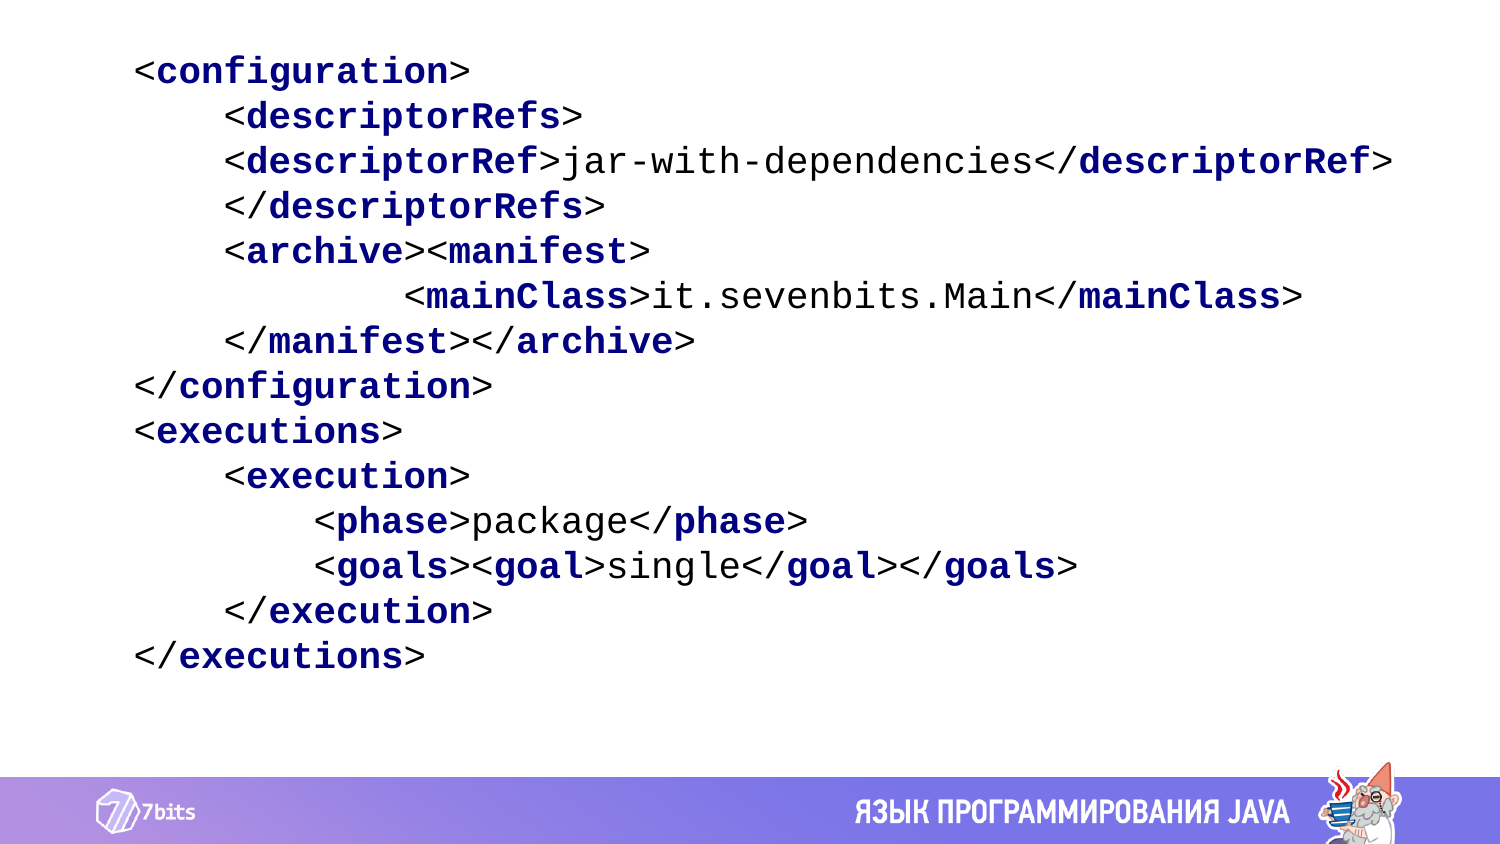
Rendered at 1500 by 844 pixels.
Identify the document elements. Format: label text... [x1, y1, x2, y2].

list <configuration> <descriptorRefs> <descriptorRef>jar-with-dependencies</descriptorRef> </descriptorRefs> <archive><manifest> <mainClass>it.sevenbits.Main</mainClass> </manifest></archive> </configuration> <executions> <execution> <phase>package</phase> <goals><goal>single</goal></goals> </execution> </executions> [51, 30, 1449, 745]
picture [0, 717, 1500, 844]
